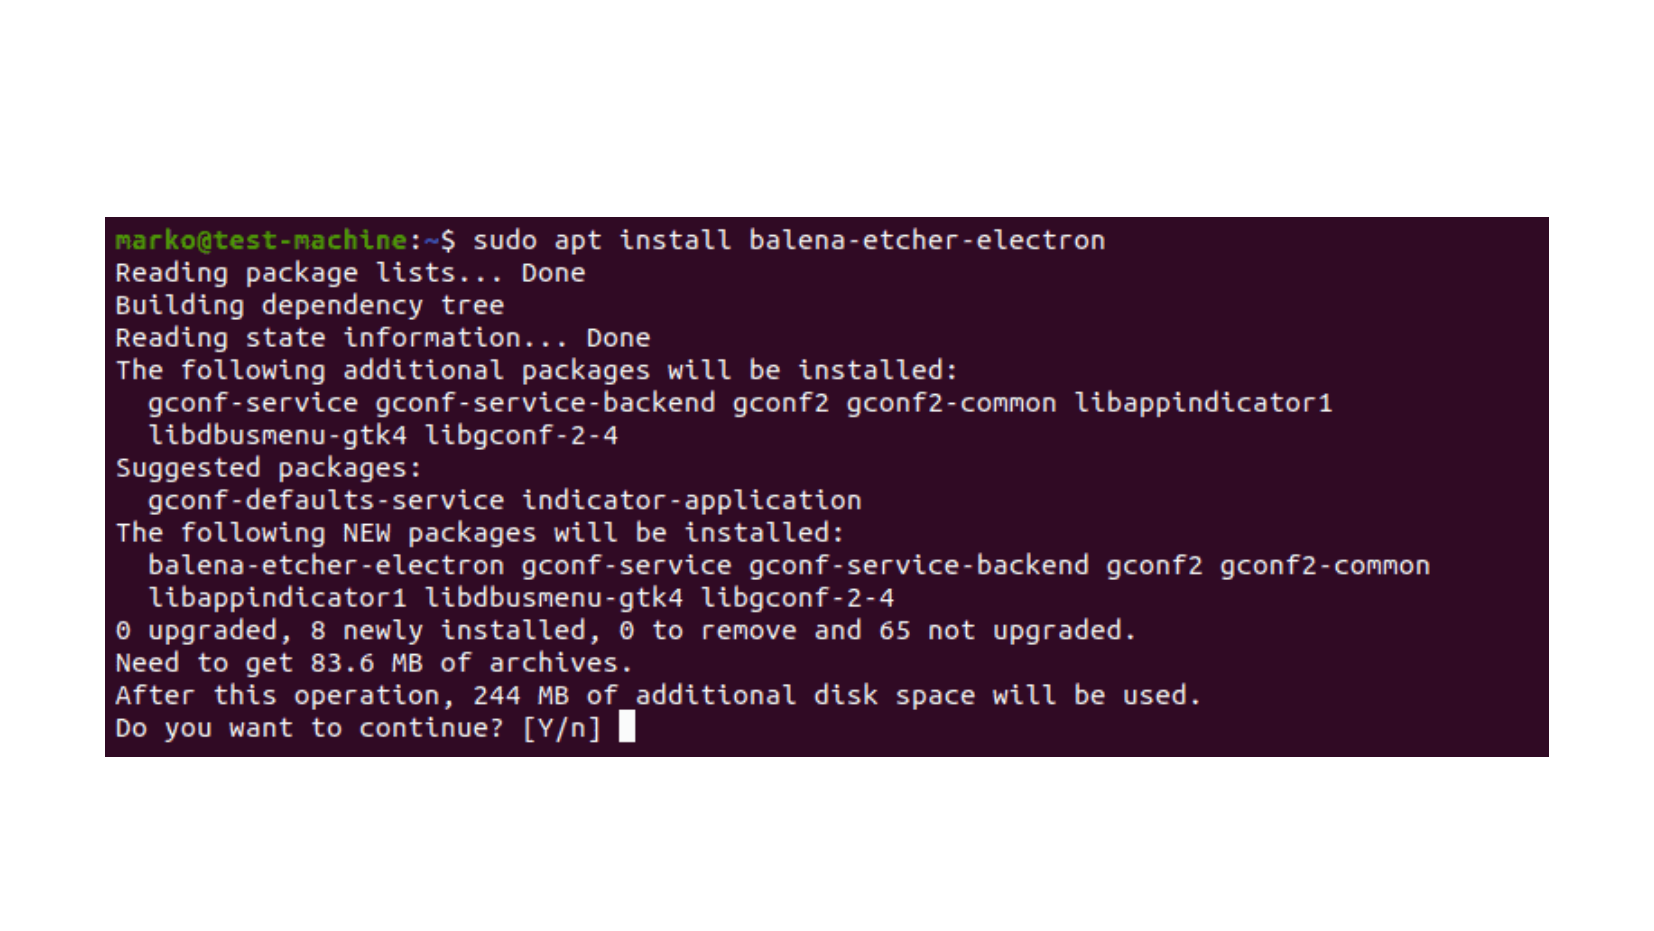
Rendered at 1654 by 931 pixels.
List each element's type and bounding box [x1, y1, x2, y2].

picture [105, 217, 1549, 758]
